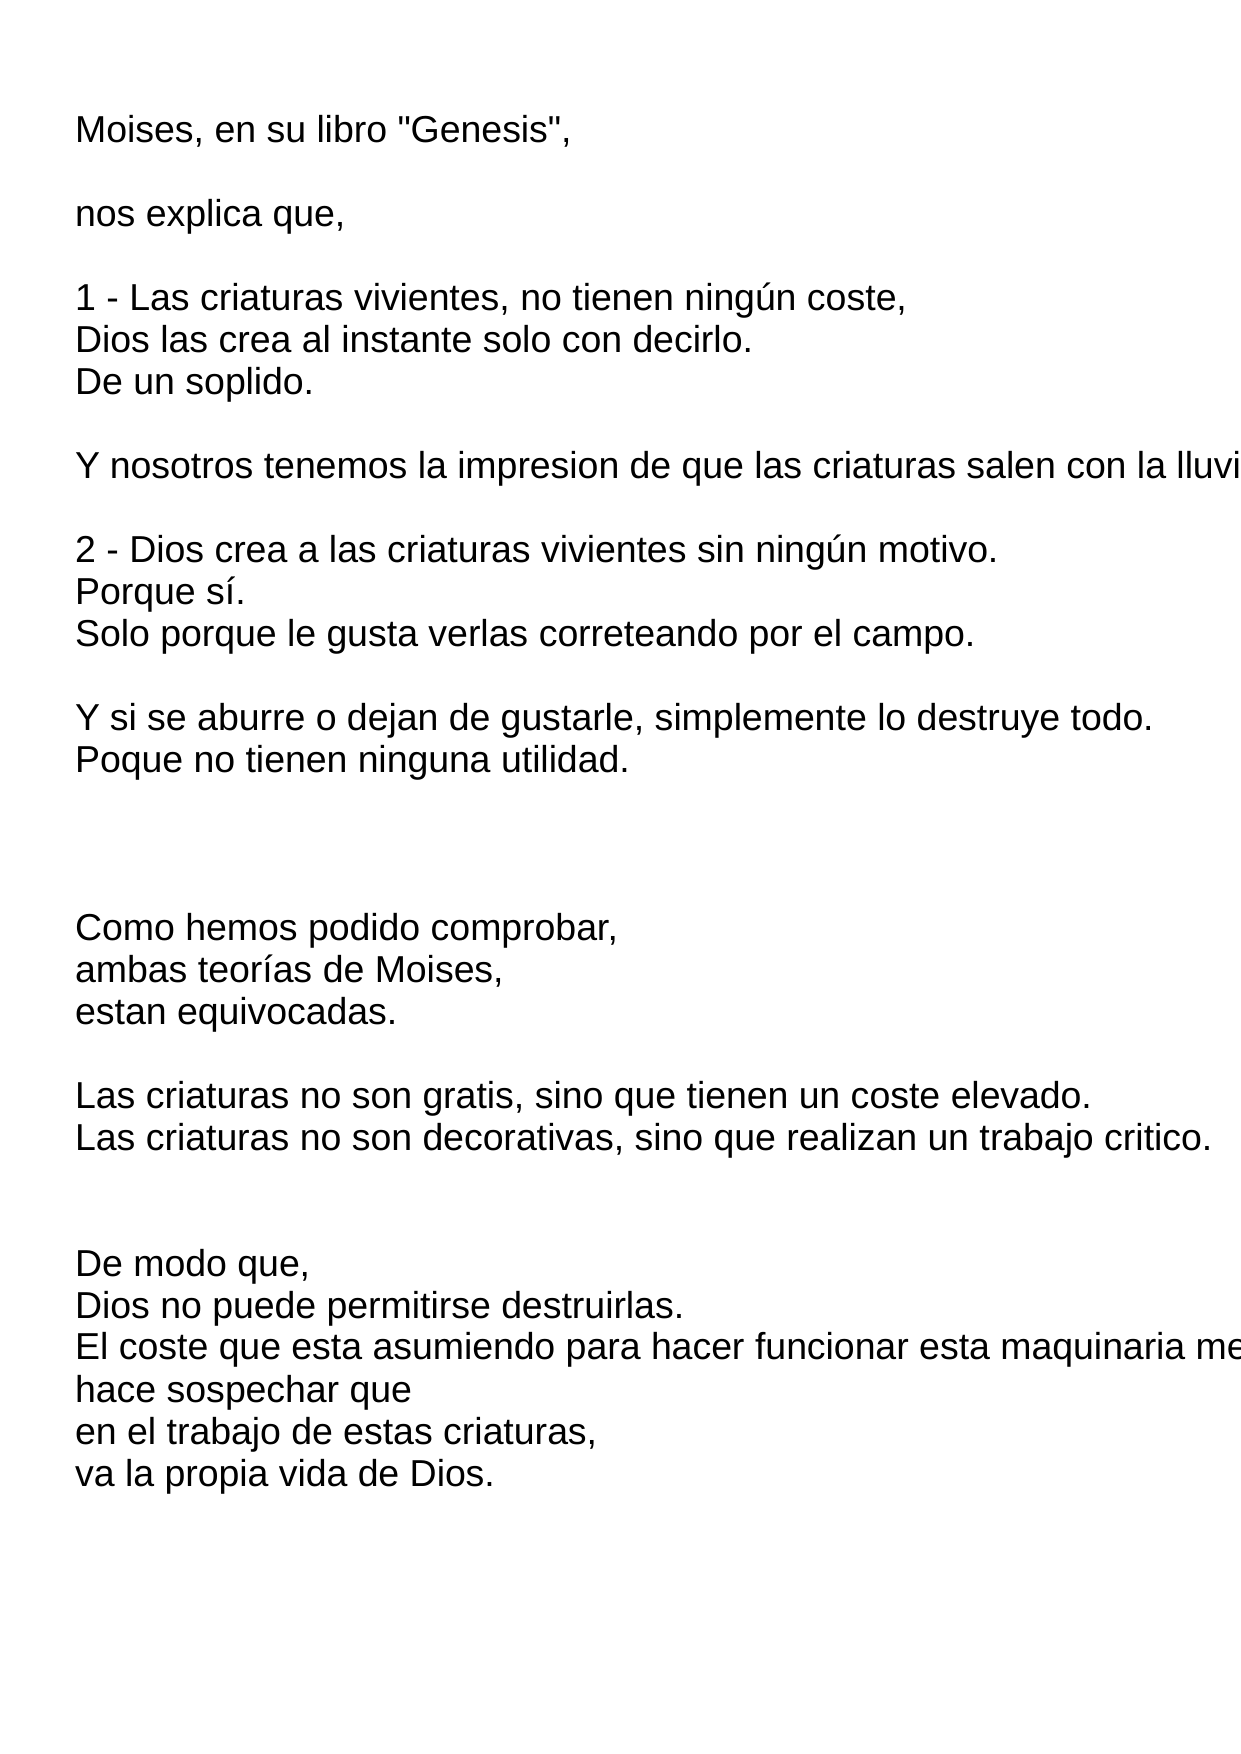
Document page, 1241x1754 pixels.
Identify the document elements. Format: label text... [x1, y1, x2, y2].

text_box Moises, en su libro "Genesis", nos explica que, 1 - Las criaturas vivientes, no tienen ningún coste, Dios las crea al instante solo con decirlo. De un soplido. Y nosotros tenemos la impresion de que las criaturas salen con la lluvia. 2 - Dios crea a las criaturas vivientes sin ningún motivo. Porque sí. Solo porque le gusta verlas correteando por el campo. Y si se aburre o dejan de gustarle, simplemente lo destruye todo. Poque no tienen ninguna utilidad. Como hemos podido comprobar, ambas teorías de Moises, estan equivocadas. Las criaturas no son gratis, sino que tienen un coste elevado. Las criaturas no son decorativas, sino que realizan un trabajo critico. De modo que, Dios no puede permitirse destruirlas. El coste que esta asumiendo para hacer funcionar esta maquinaria me hace sospechar que en el trabajo de estas criaturas, va la propia vida de Dios. [60, 59, 1241, 1754]
